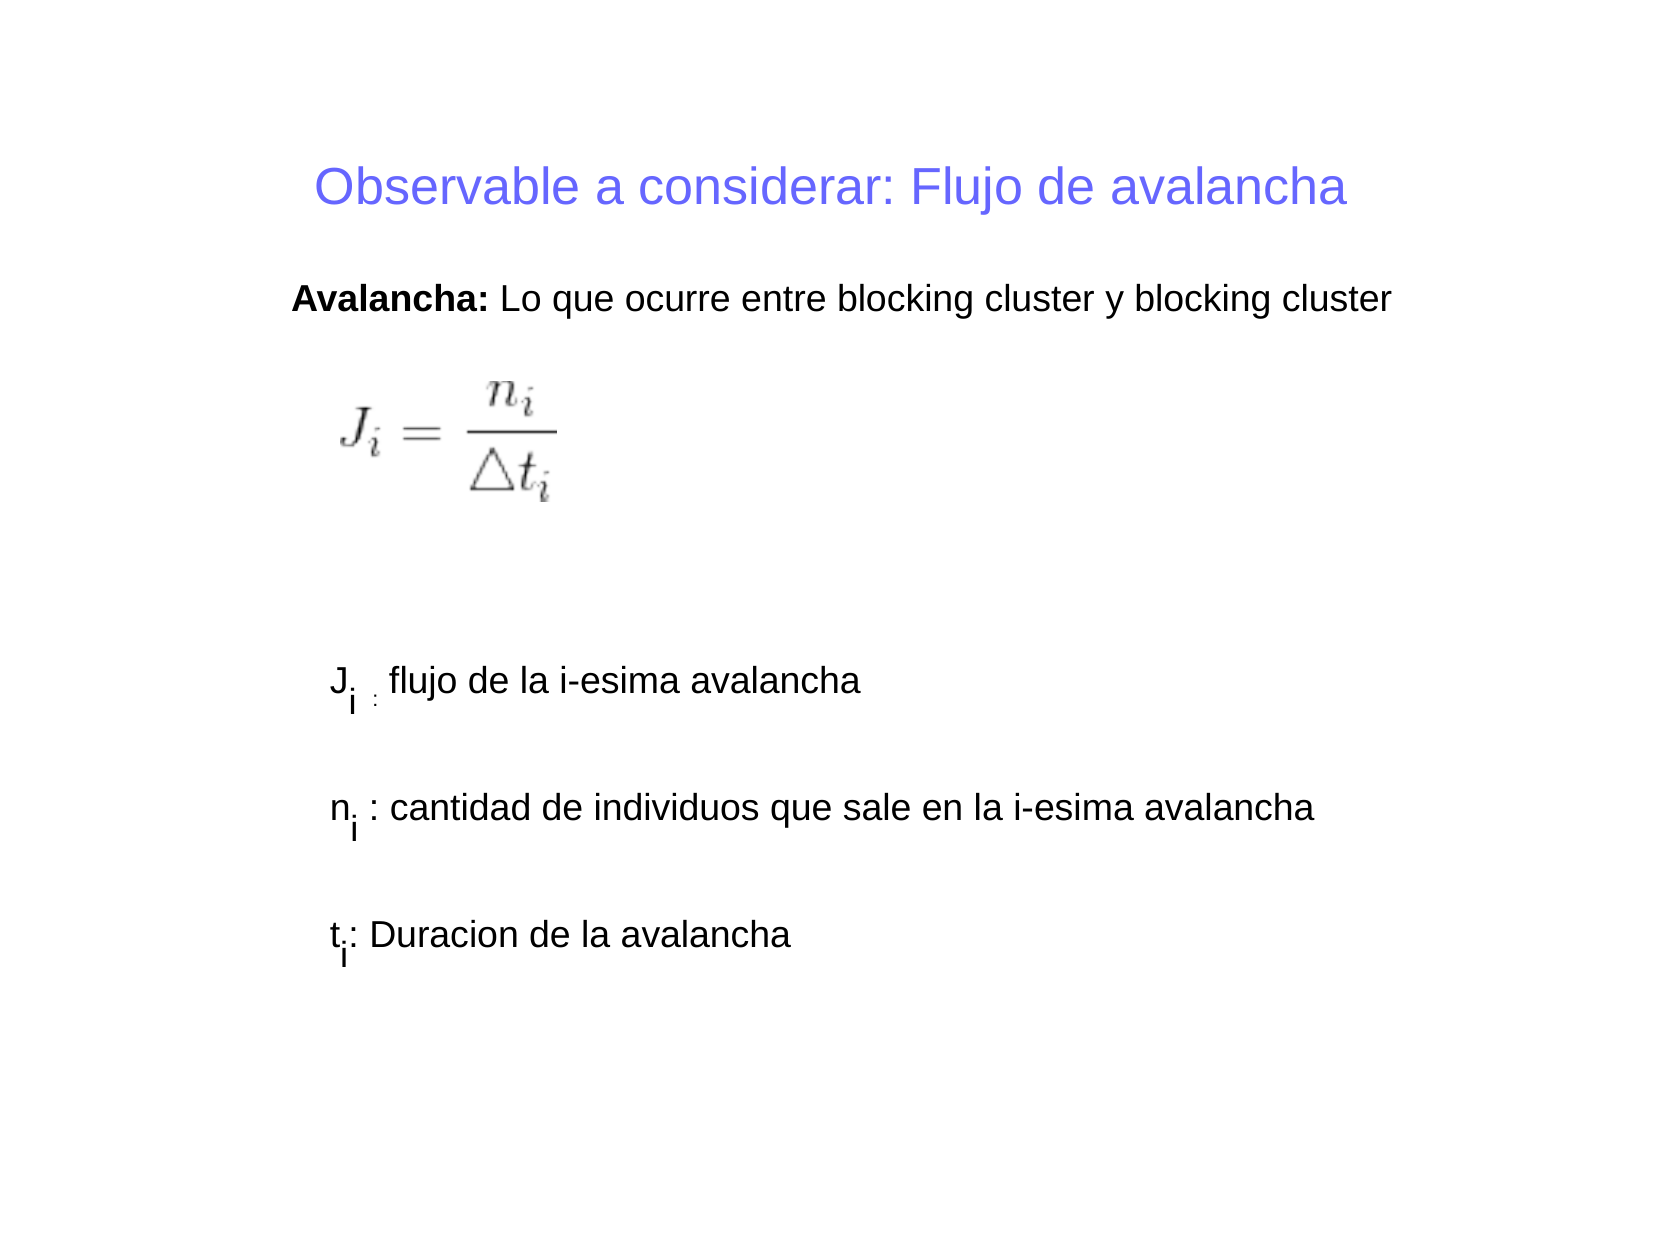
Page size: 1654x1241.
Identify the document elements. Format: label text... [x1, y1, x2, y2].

picture [340, 381, 557, 502]
text_box Avalancha: Lo que ocurre entre blocking cluster y blocking cluster [276, 270, 1462, 327]
text_box Observable a considerar: Flujo de avalancha [300, 150, 1462, 270]
text_box Ji : flujo de la i-esima avalancha ni : cantidad de individuos que sale en la i-esima avalancha ti: Duracion de la avalancha [315, 630, 1366, 1068]
